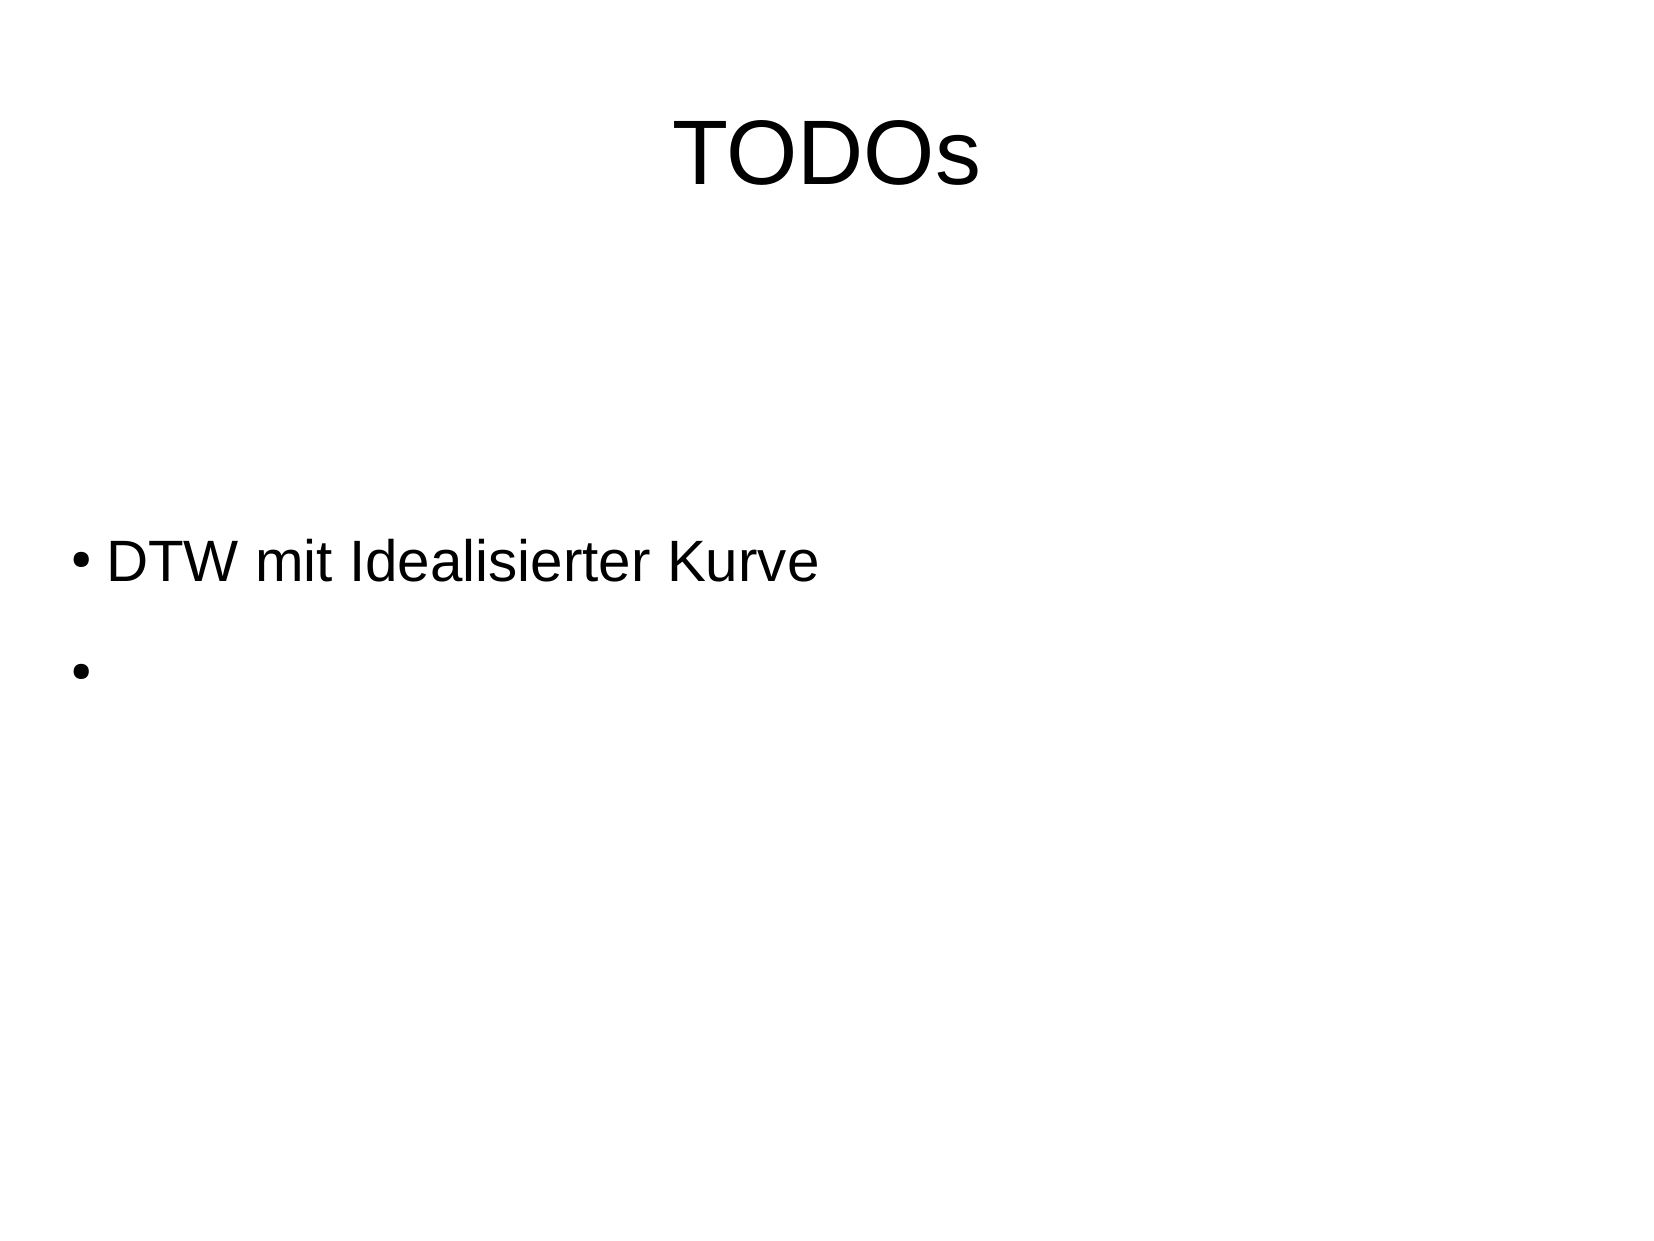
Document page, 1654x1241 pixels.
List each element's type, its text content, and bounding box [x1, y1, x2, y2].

title TODOs [82, 49, 1571, 257]
subtitle DTW mit Idealisierter Kurve [70, 283, 1560, 1139]
